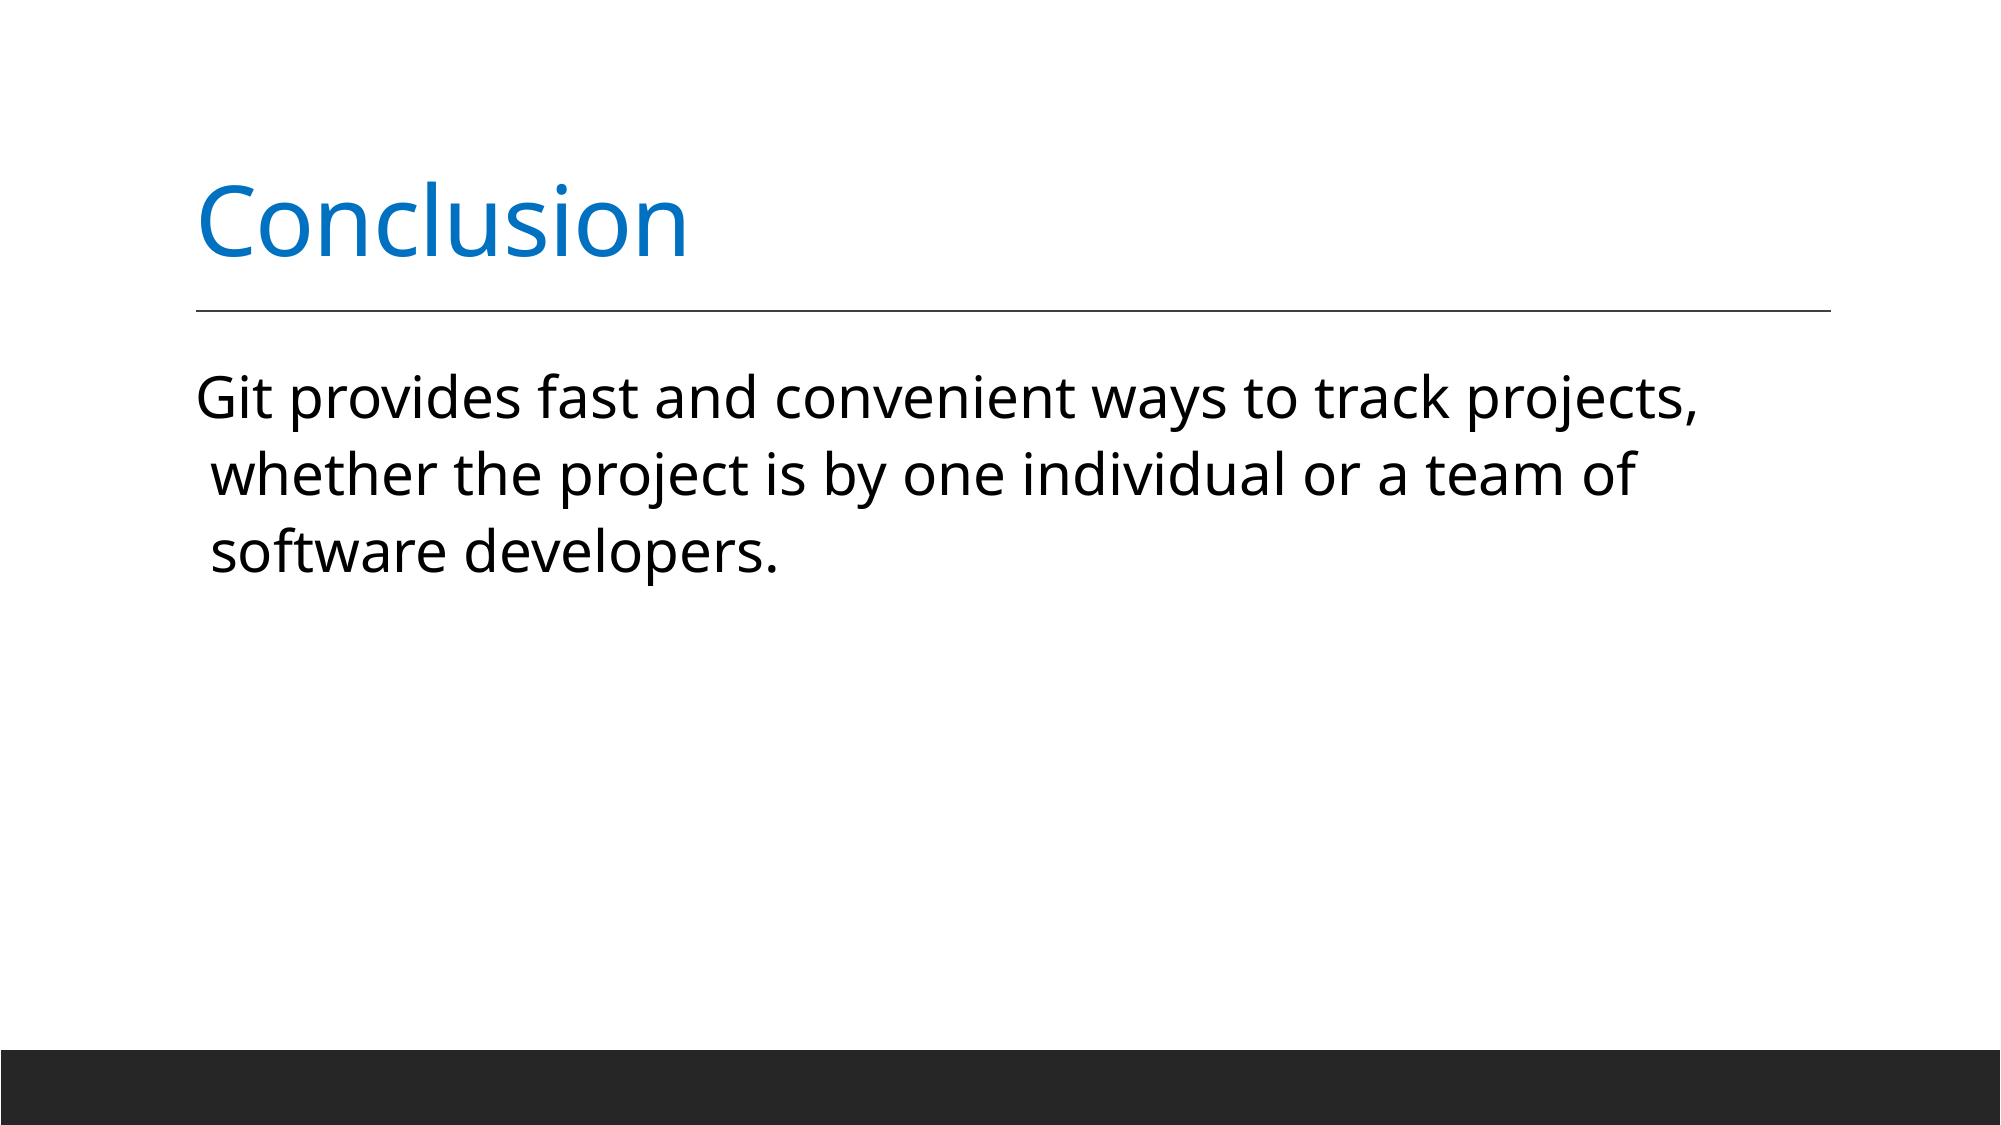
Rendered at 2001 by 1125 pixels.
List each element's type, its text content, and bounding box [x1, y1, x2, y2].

list Git provides fast and convenient ways to track projects, whether the project is by one individual or a team of software developers. [180, 345, 1831, 963]
title Conclusion [180, 47, 1831, 286]
